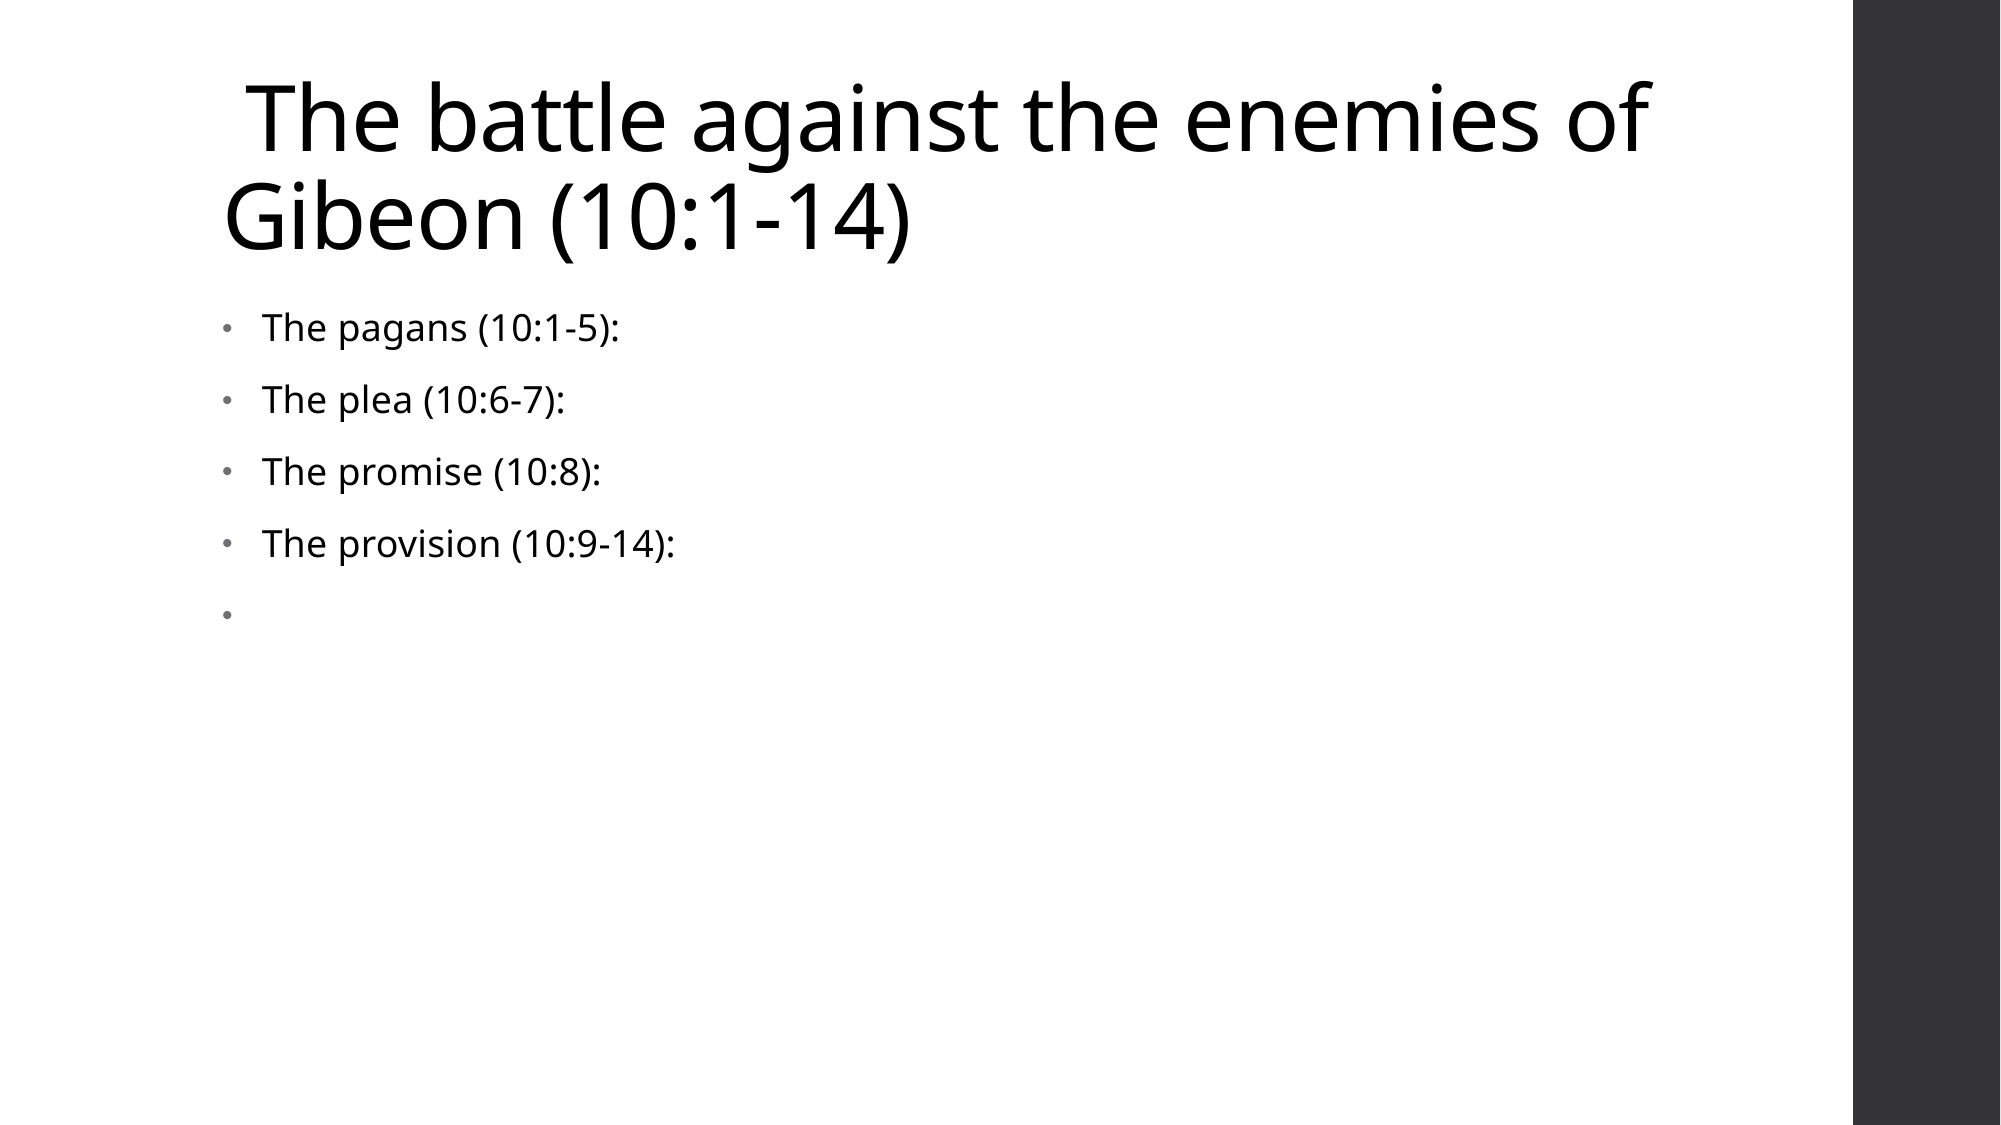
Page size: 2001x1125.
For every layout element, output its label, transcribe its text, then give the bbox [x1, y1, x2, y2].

title The battle against the enemies of Gibeon (10:1-14) [206, 60, 1797, 278]
list The pagans (10:1-5): The plea (10:6-7): The promise (10:8): The provision (10:9-14): [206, 299, 1617, 1014]
